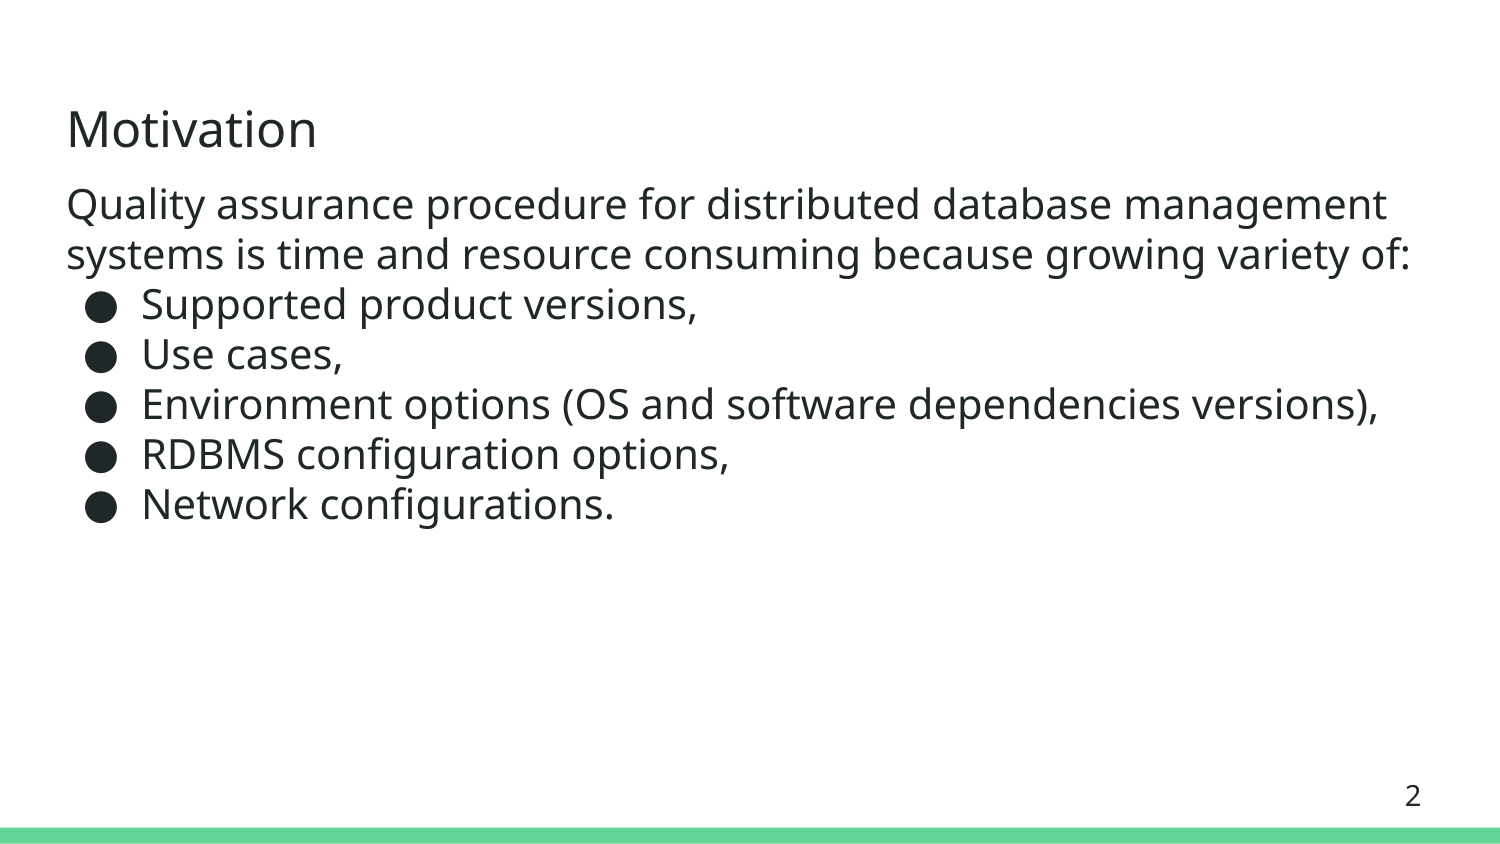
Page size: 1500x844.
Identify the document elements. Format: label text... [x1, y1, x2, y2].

list Quality assurance procedure for distributed database management systems is time and resource consuming because growing variety of: Supported product versions, Use cases, Environment options (OS and software dependencies versions), RDBMS configuration options, Network configurations. [51, 162, 1449, 785]
slide_number <number> [1389, 764, 1480, 830]
title Motivation [51, 72, 1449, 162]
